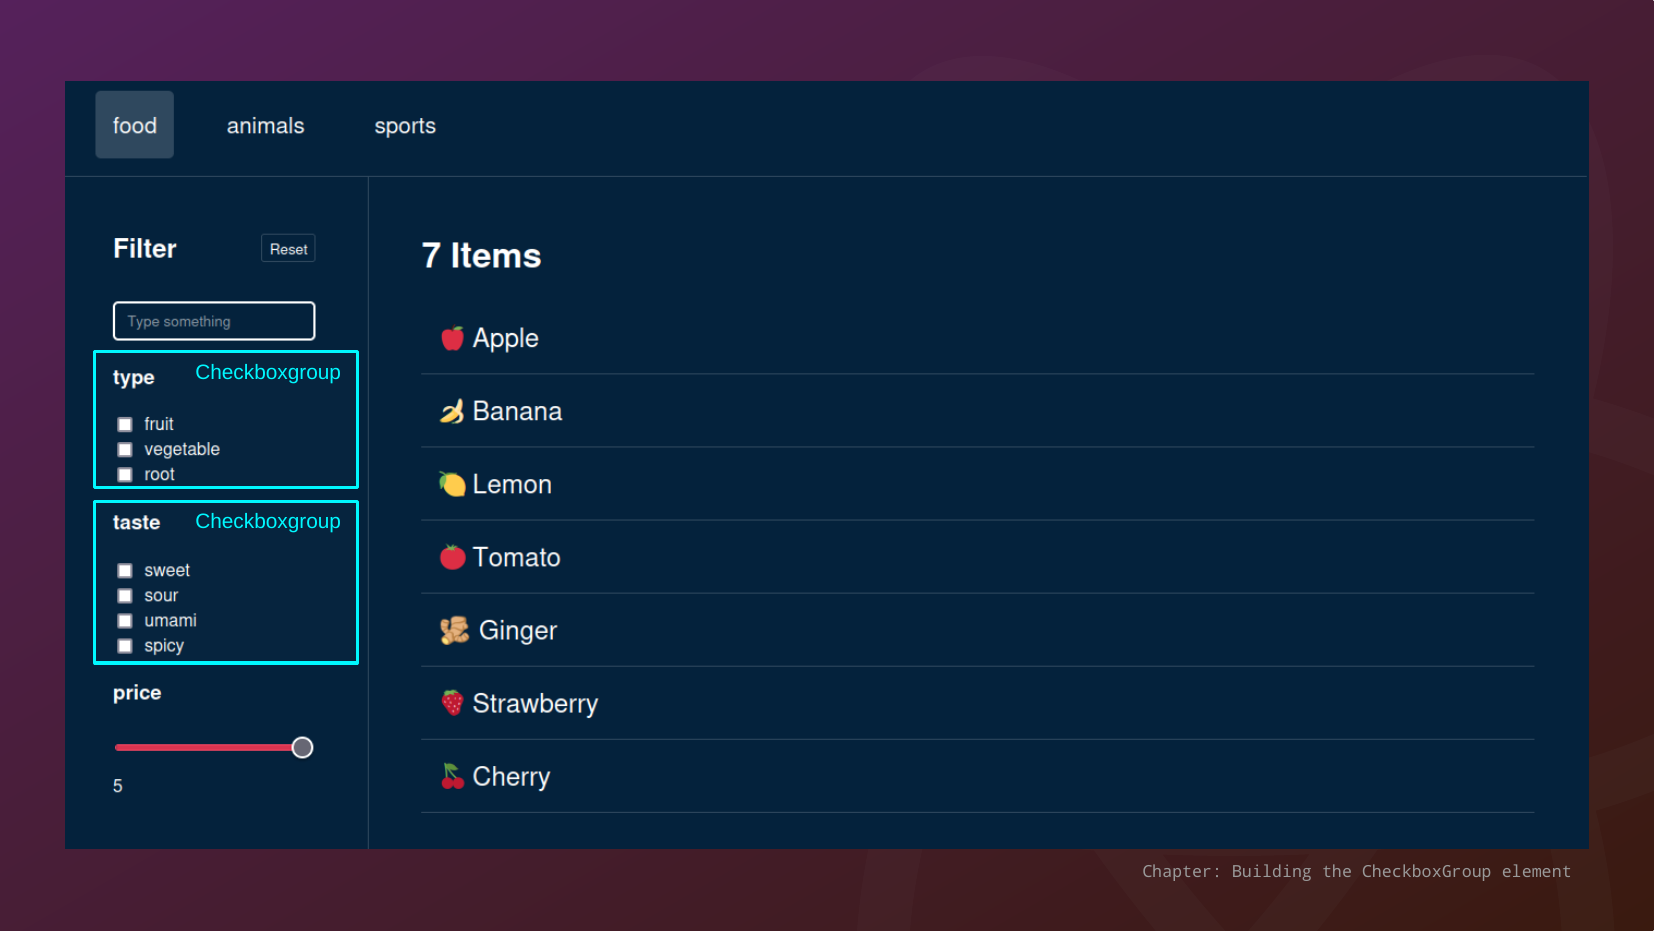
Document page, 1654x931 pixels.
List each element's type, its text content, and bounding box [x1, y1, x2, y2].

text_box Chapter: Building the CheckboxGroup element [1050, 854, 1587, 909]
text_box Checkboxgroup [94, 351, 358, 488]
picture [65, 81, 1589, 849]
text_box Checkboxgroup [94, 501, 358, 663]
